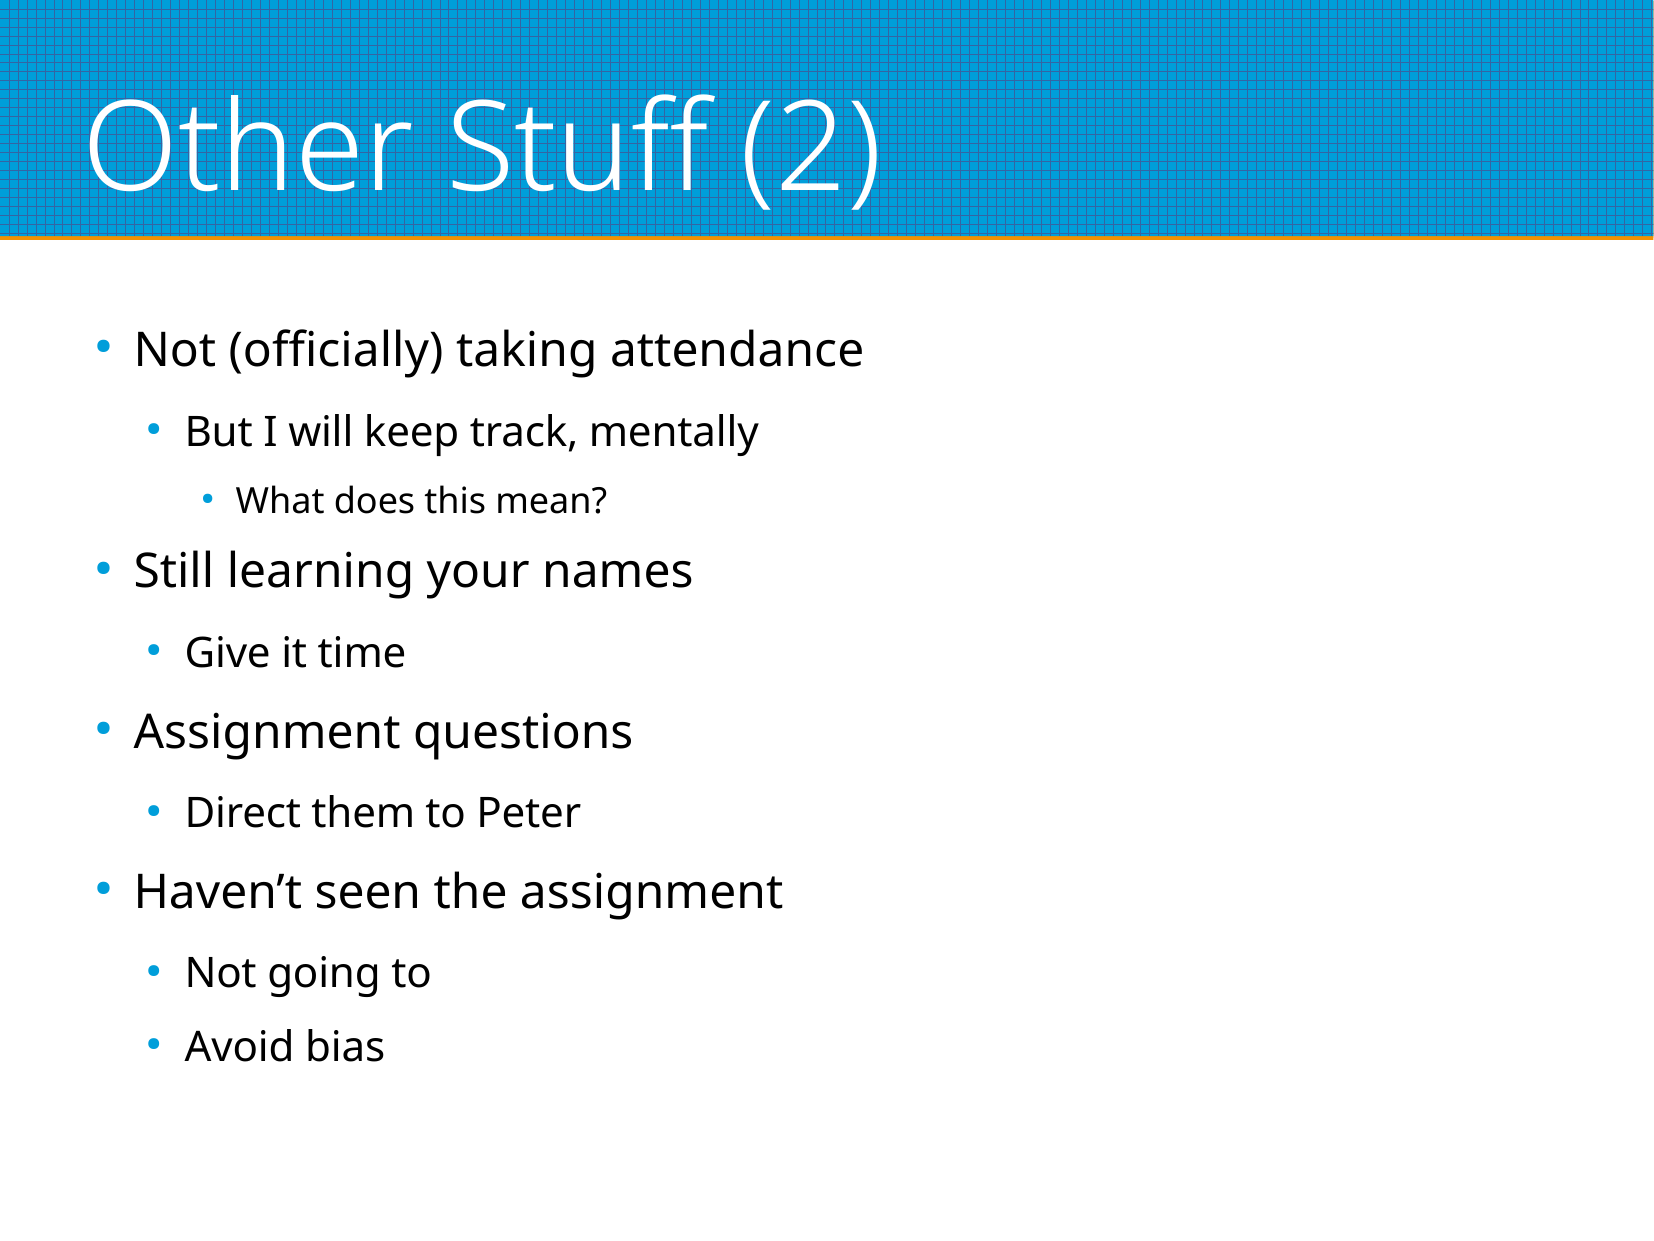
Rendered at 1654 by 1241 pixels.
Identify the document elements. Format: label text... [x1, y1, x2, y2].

title Other Stuff (2) [82, 19, 1571, 227]
list Not (officially) taking attendance But I will keep track, mentally What does this mean? Still learning your names Give it time Assignment questions Direct them to Peter Haven’t seen the assignment Not going to Avoid bias [82, 314, 1563, 1081]
